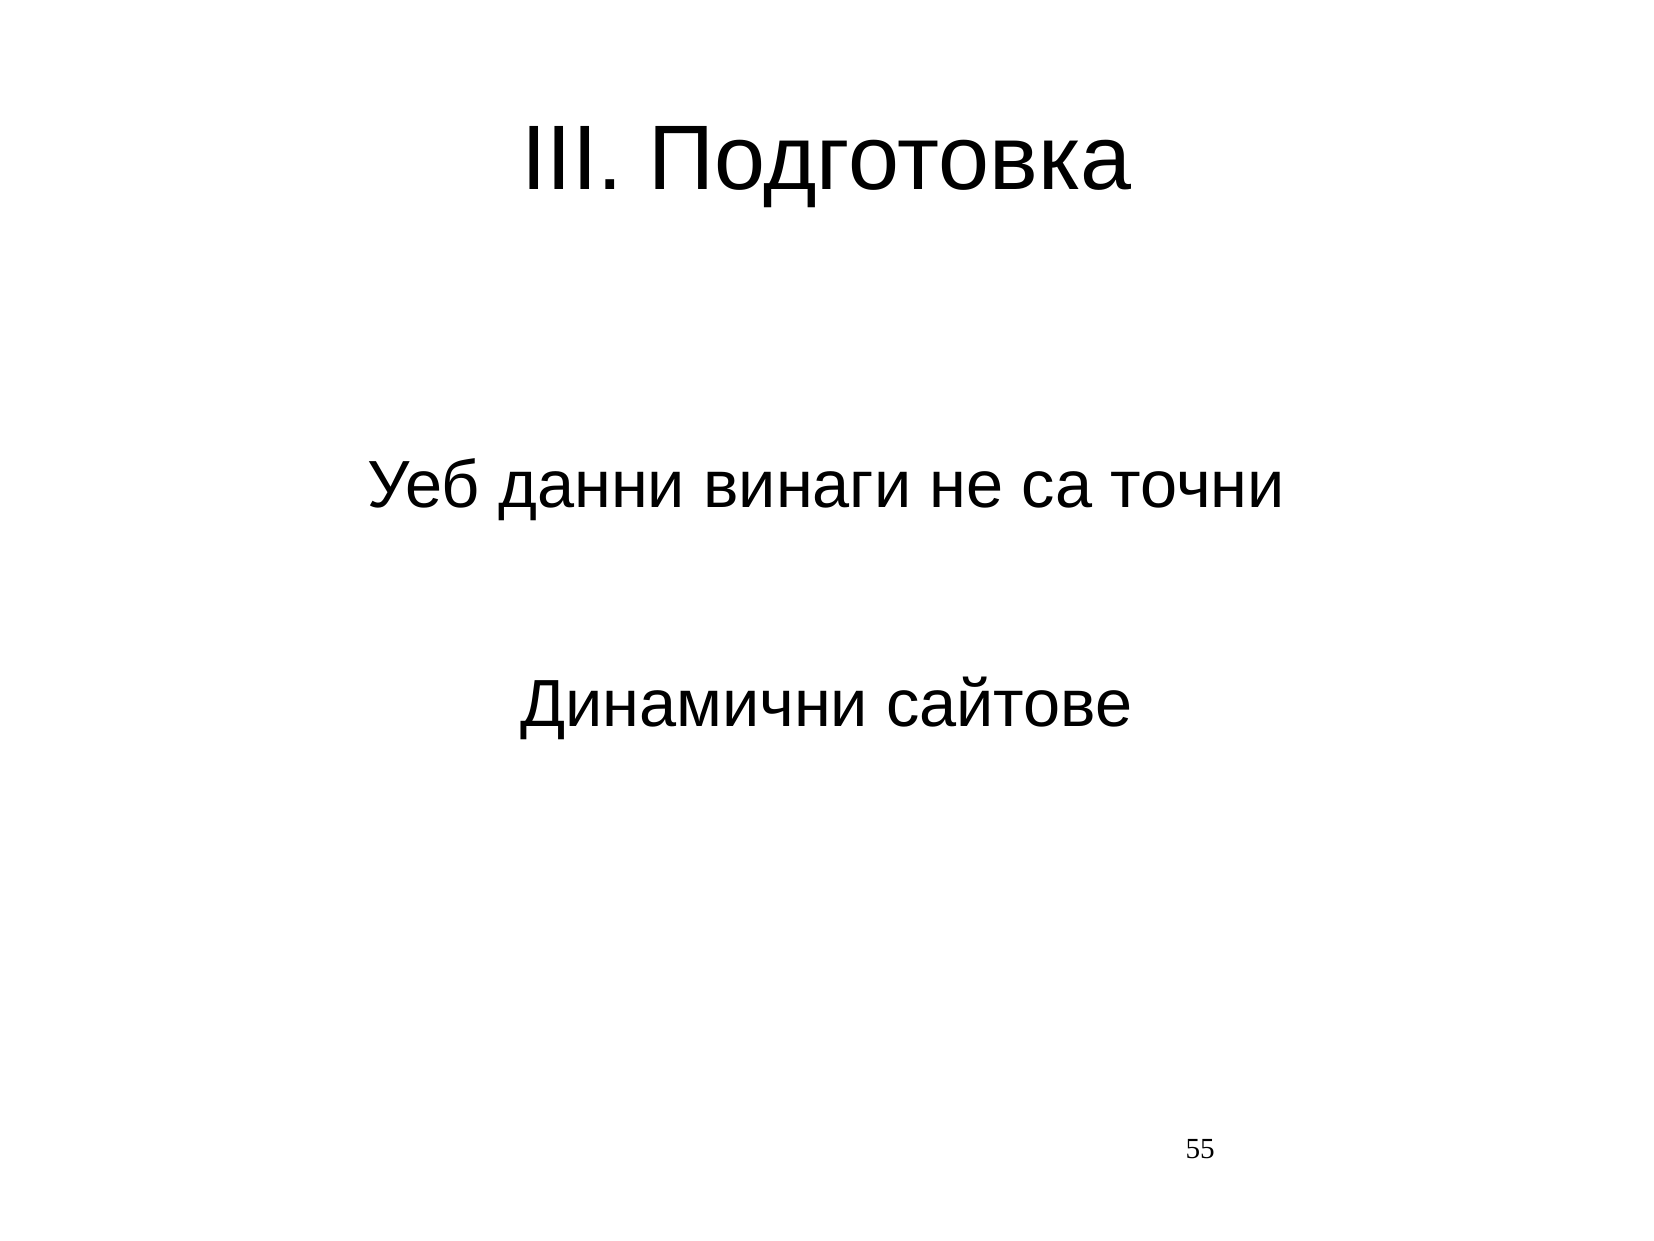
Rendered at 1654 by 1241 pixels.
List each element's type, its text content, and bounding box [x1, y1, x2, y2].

text_box [1185, 1129, 1571, 1216]
subtitle Уеб данни винаги не са точни Динамични сайтове [82, 290, 1571, 1109]
title III. Подготовка [82, 49, 1571, 257]
